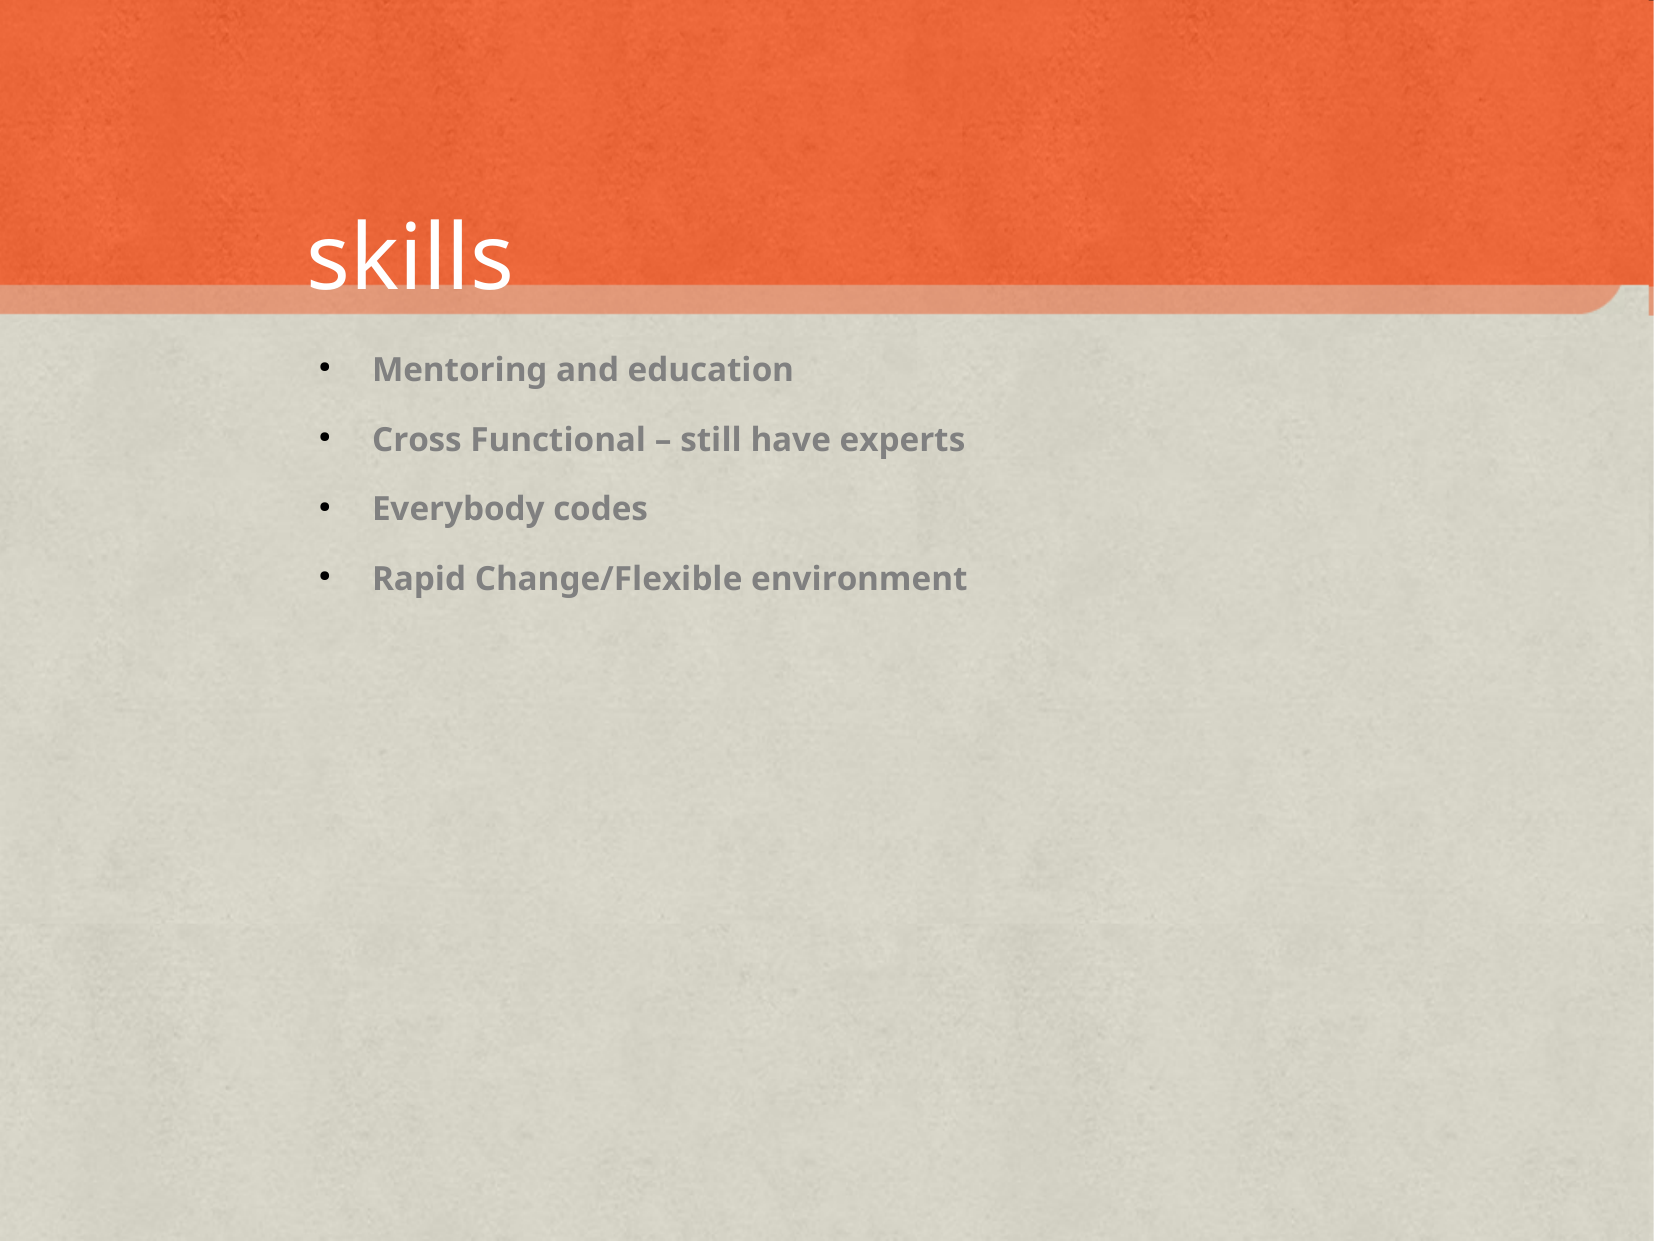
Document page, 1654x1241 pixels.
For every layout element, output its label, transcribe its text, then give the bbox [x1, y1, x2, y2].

list Mentoring and education Cross Functional – still have experts Everybody codes Rapid Change/Flexible environment [301, 348, 1654, 1068]
title skills [306, 189, 1654, 318]
picture [0, 0, 1654, 1241]
